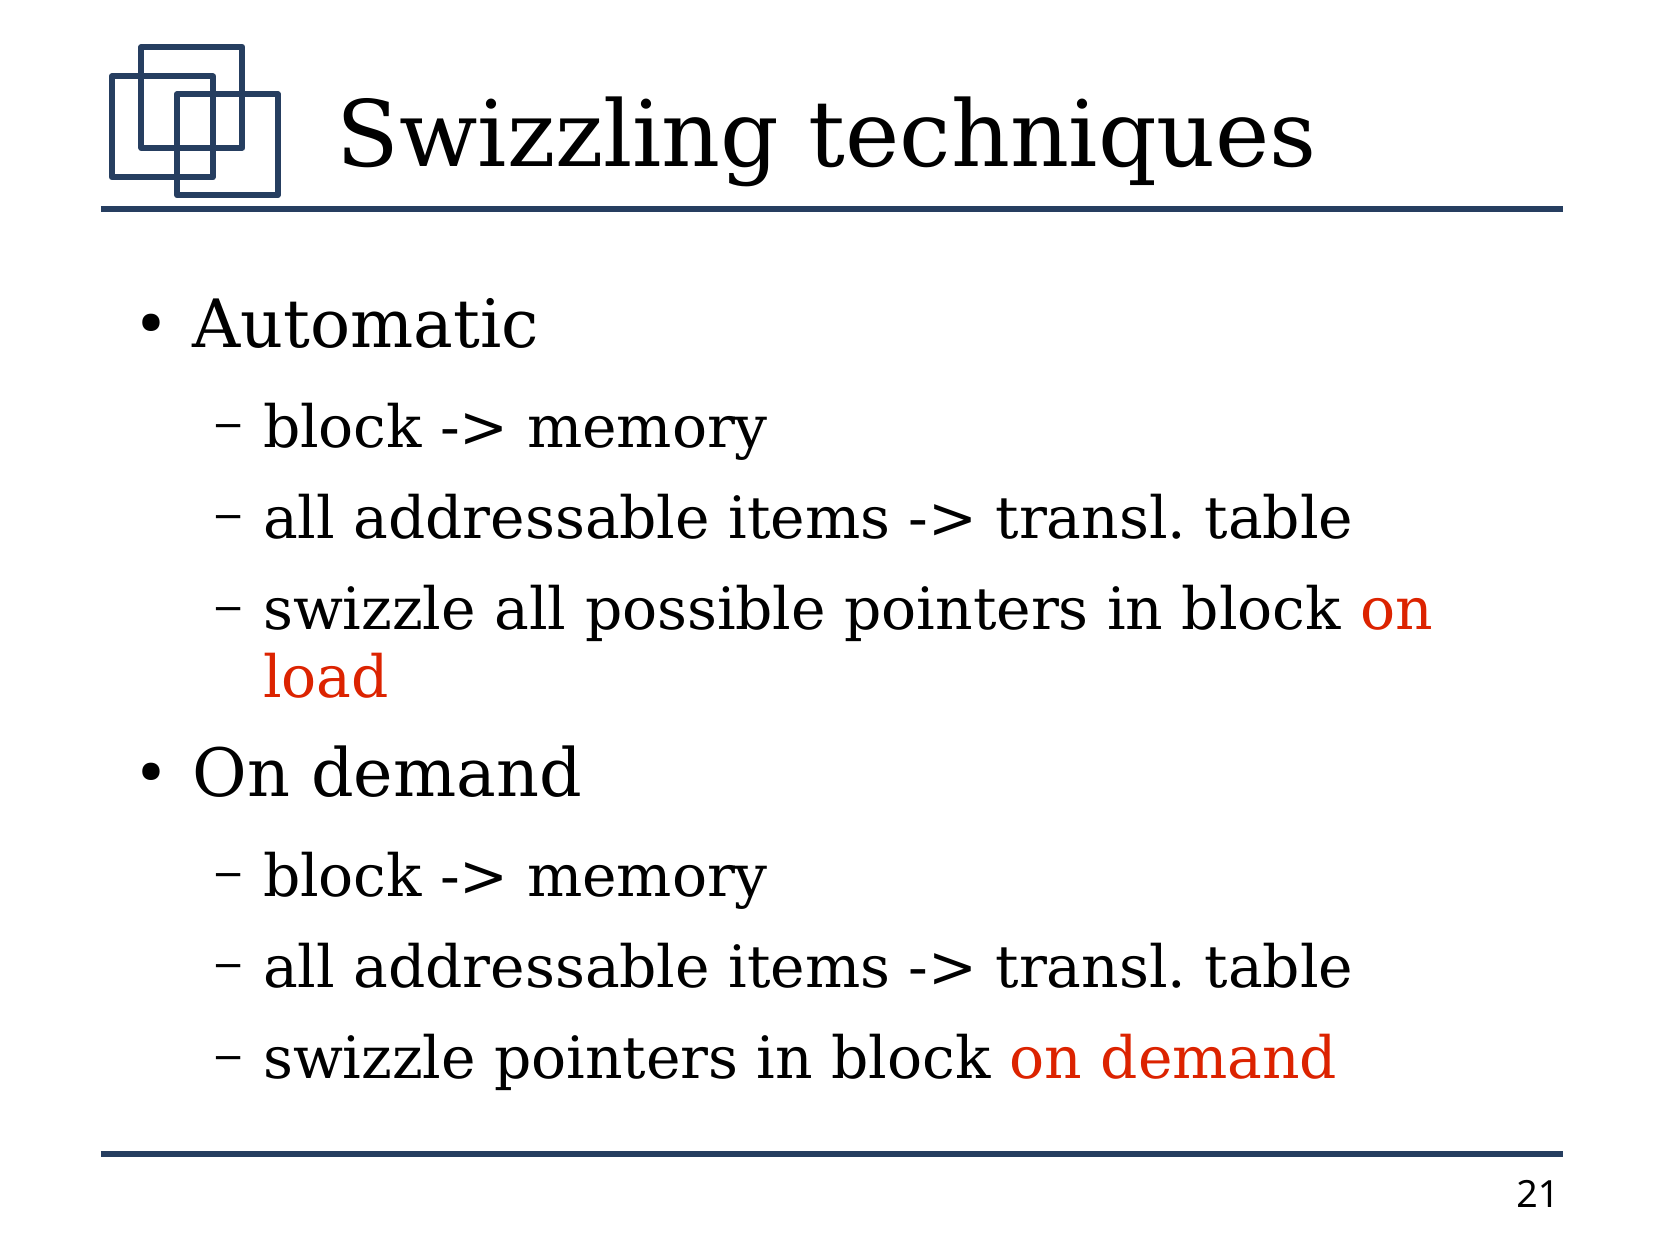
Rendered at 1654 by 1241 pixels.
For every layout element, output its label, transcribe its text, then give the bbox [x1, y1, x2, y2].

list Automatic block -> memory all addressable items -> transl. table swizzle all possible pointers in block on load On demand block -> memory all addressable items -> transl. table swizzle pointers in block on demand [121, 285, 1534, 1093]
title Swizzling techniques [121, 31, 1534, 239]
